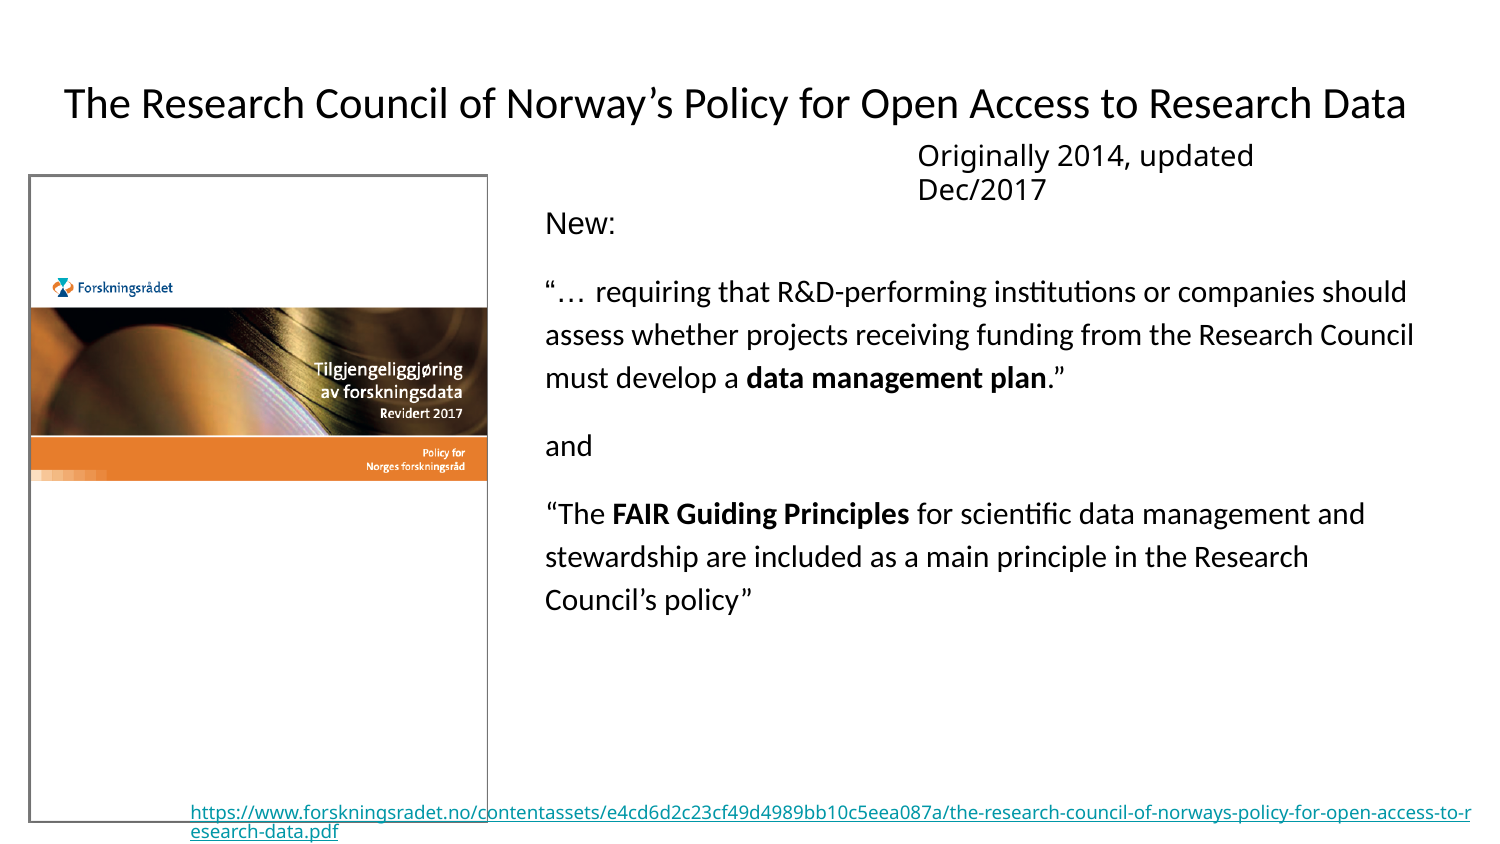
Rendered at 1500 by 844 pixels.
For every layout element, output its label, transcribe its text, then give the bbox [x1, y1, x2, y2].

title The Research Council of Norway’s Policy for Open Access to Research Data [63, 56, 1414, 198]
text_box Originally 2014, updated Dec/2017 [906, 131, 1386, 175]
picture [28, 174, 488, 823]
list New: “… requiring that R&D-performing institutions or companies should assess whether projects receiving funding from the Research Council must develop a data management plan.” and “The FAIR Guiding Principles for scientific data management and stewardship are included as a main principle in the Research Council’s policy” [545, 197, 1425, 687]
text_box https://www.forskningsradet.no/contentassets/e4cd6d2c23cf49d4989bb10c5eea087a/the-research-council-of-norways-policy-for-open-access-to-research-data.pdf [179, 789, 1483, 835]
